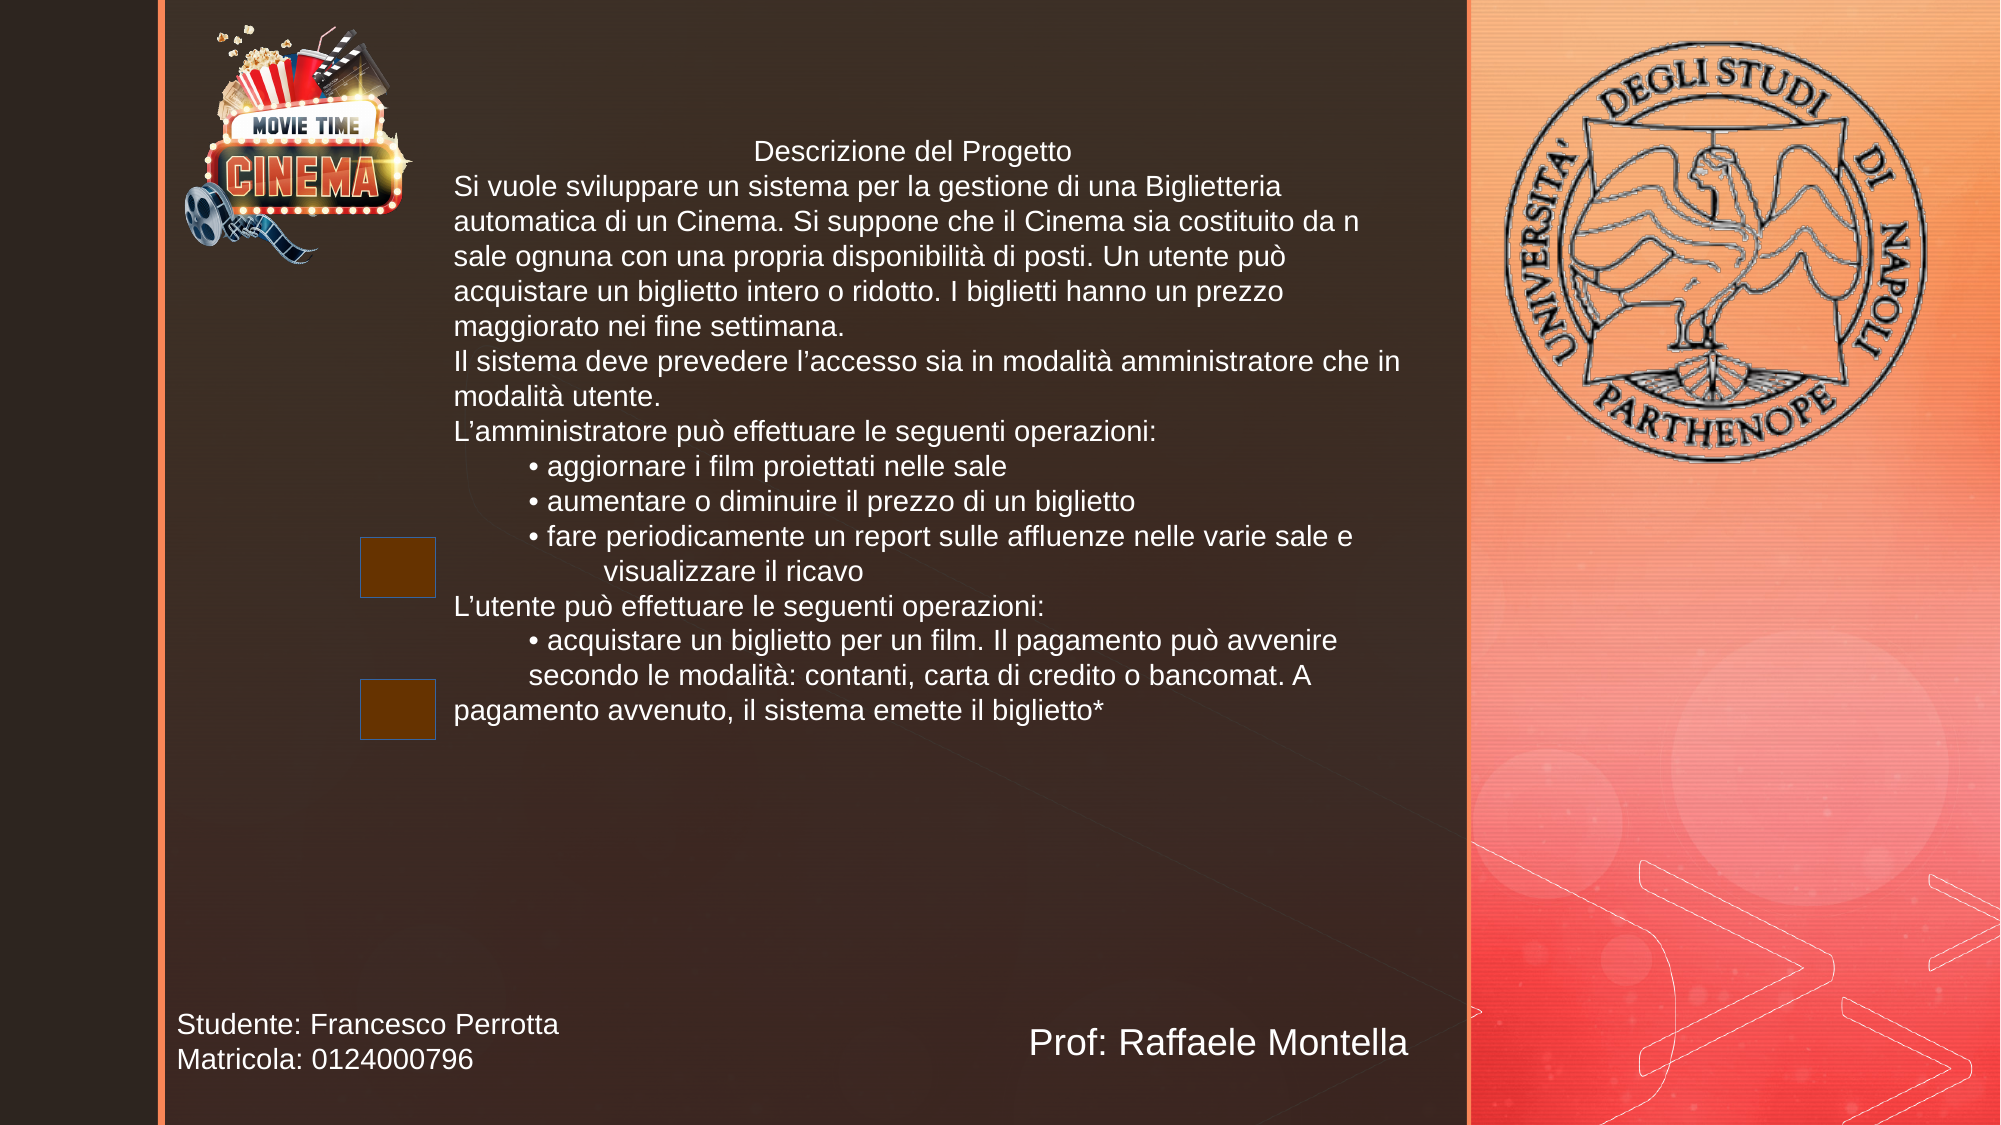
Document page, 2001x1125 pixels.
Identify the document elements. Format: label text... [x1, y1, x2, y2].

text_box Descrizione del Progetto Si vuole sviluppare un sistema per la gestione di una Biglietteria automatica di un Cinema. Si suppone che il Cinema sia costituito da n sale ognuna con una propria disponibilità di posti. Un utente può acquistare un biglietto intero o ridotto. I biglietti hanno un prezzo maggiorato nei fine settimana. Il sistema deve prevedere l’accesso sia in modalità amministratore che in modalità utente. L’amministratore può effettuare le seguenti operazioni: • aggiornare i film proiettati nelle sale • aumentare o diminuire il prezzo di un biglietto • fare periodicamente un report sulle affluenze nelle varie sale e visualizzare il ricavo L’utente può effettuare le seguenti operazioni: • acquistare un biglietto per un film. Il pagamento può avvenire secondo le modalità: contanti, carta di credito o bancomat. A pagamento avvenuto, il sistema emette il biglietto* [438, 124, 1419, 804]
picture [154, 0, 455, 301]
text_box Prof: Raffaele Montella [1013, 1010, 1459, 1071]
text_box [360, 537, 436, 598]
text_box [360, 679, 436, 740]
text_box Studente: Francesco Perrotta Matricola: 0124000796 [161, 998, 602, 1083]
picture [1472, 0, 2001, 1125]
